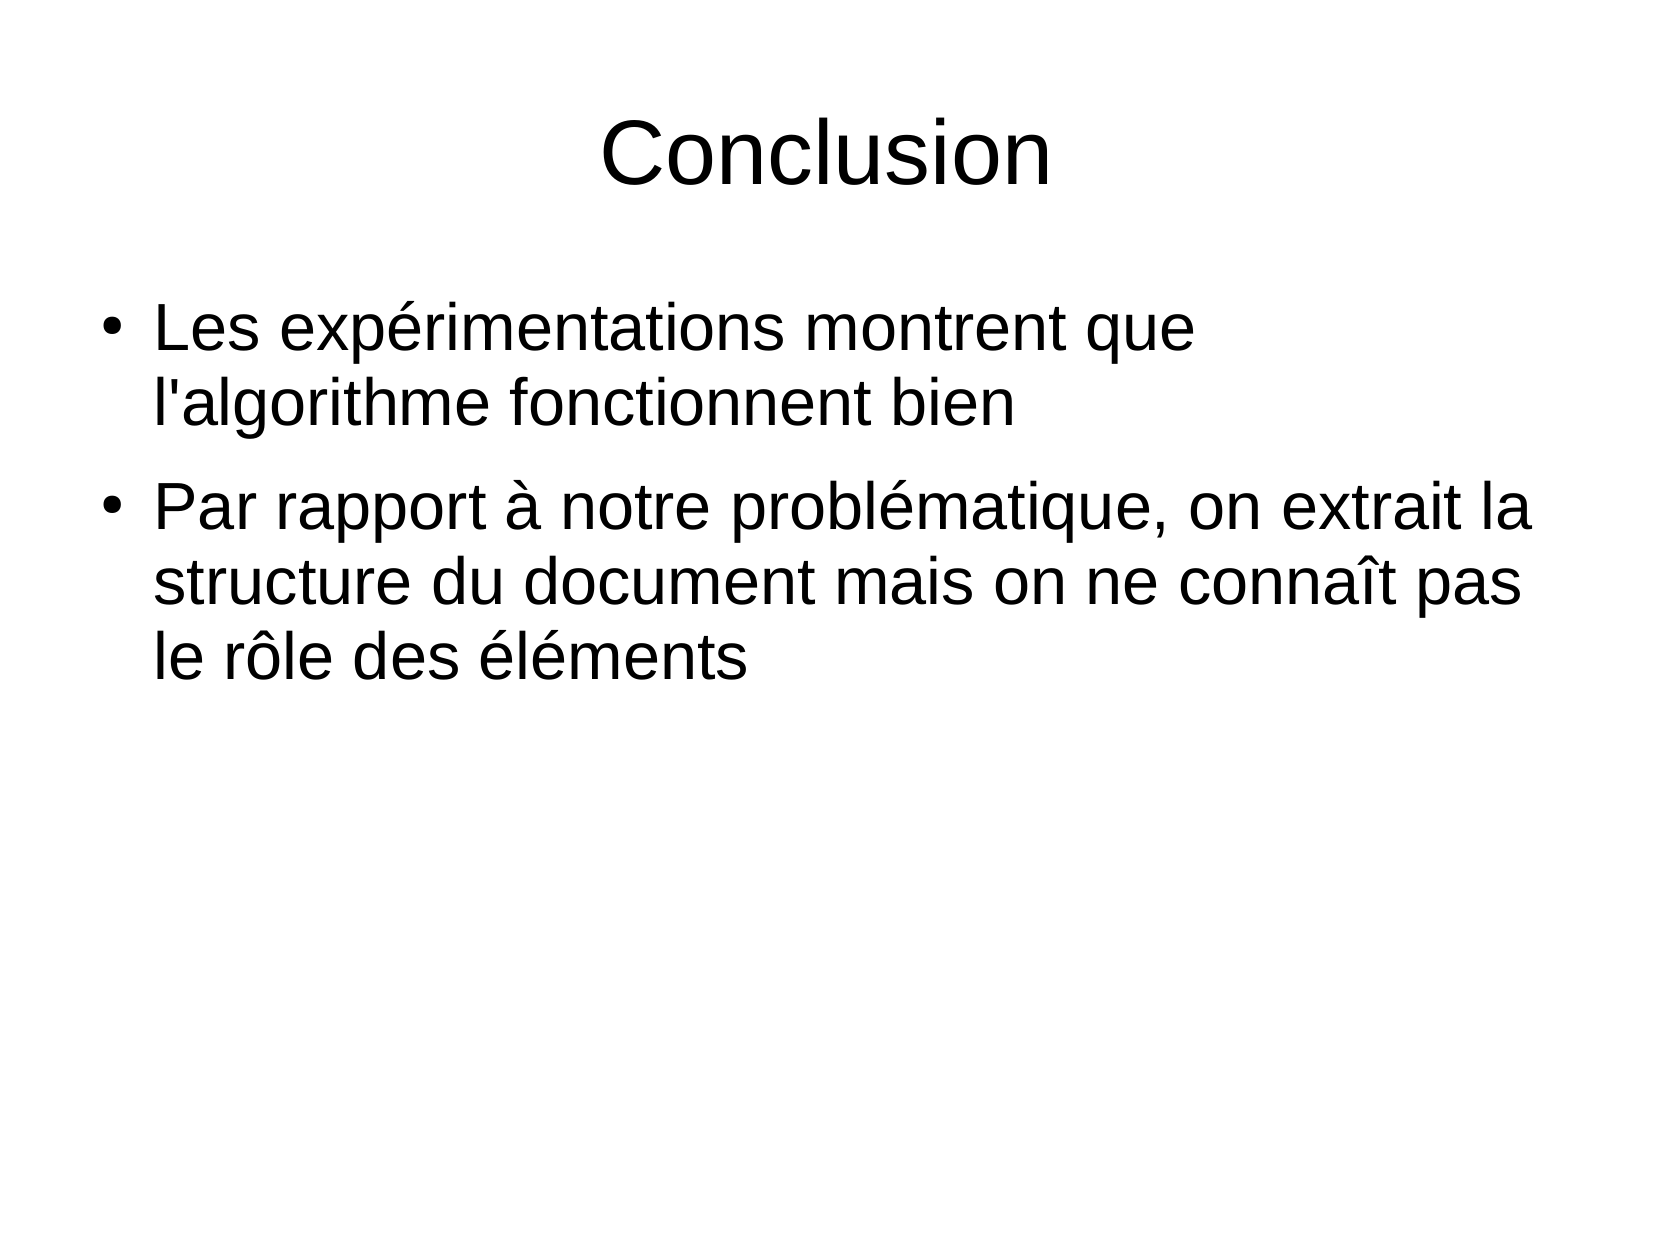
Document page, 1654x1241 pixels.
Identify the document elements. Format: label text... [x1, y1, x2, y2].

list Les expérimentations montrent que l'algorithme fonctionnent bien Par rapport à notre problématique, on extrait la structure du document mais on ne connaît pas le rôle des éléments [82, 290, 1538, 1010]
title Conclusion [82, 49, 1571, 257]
